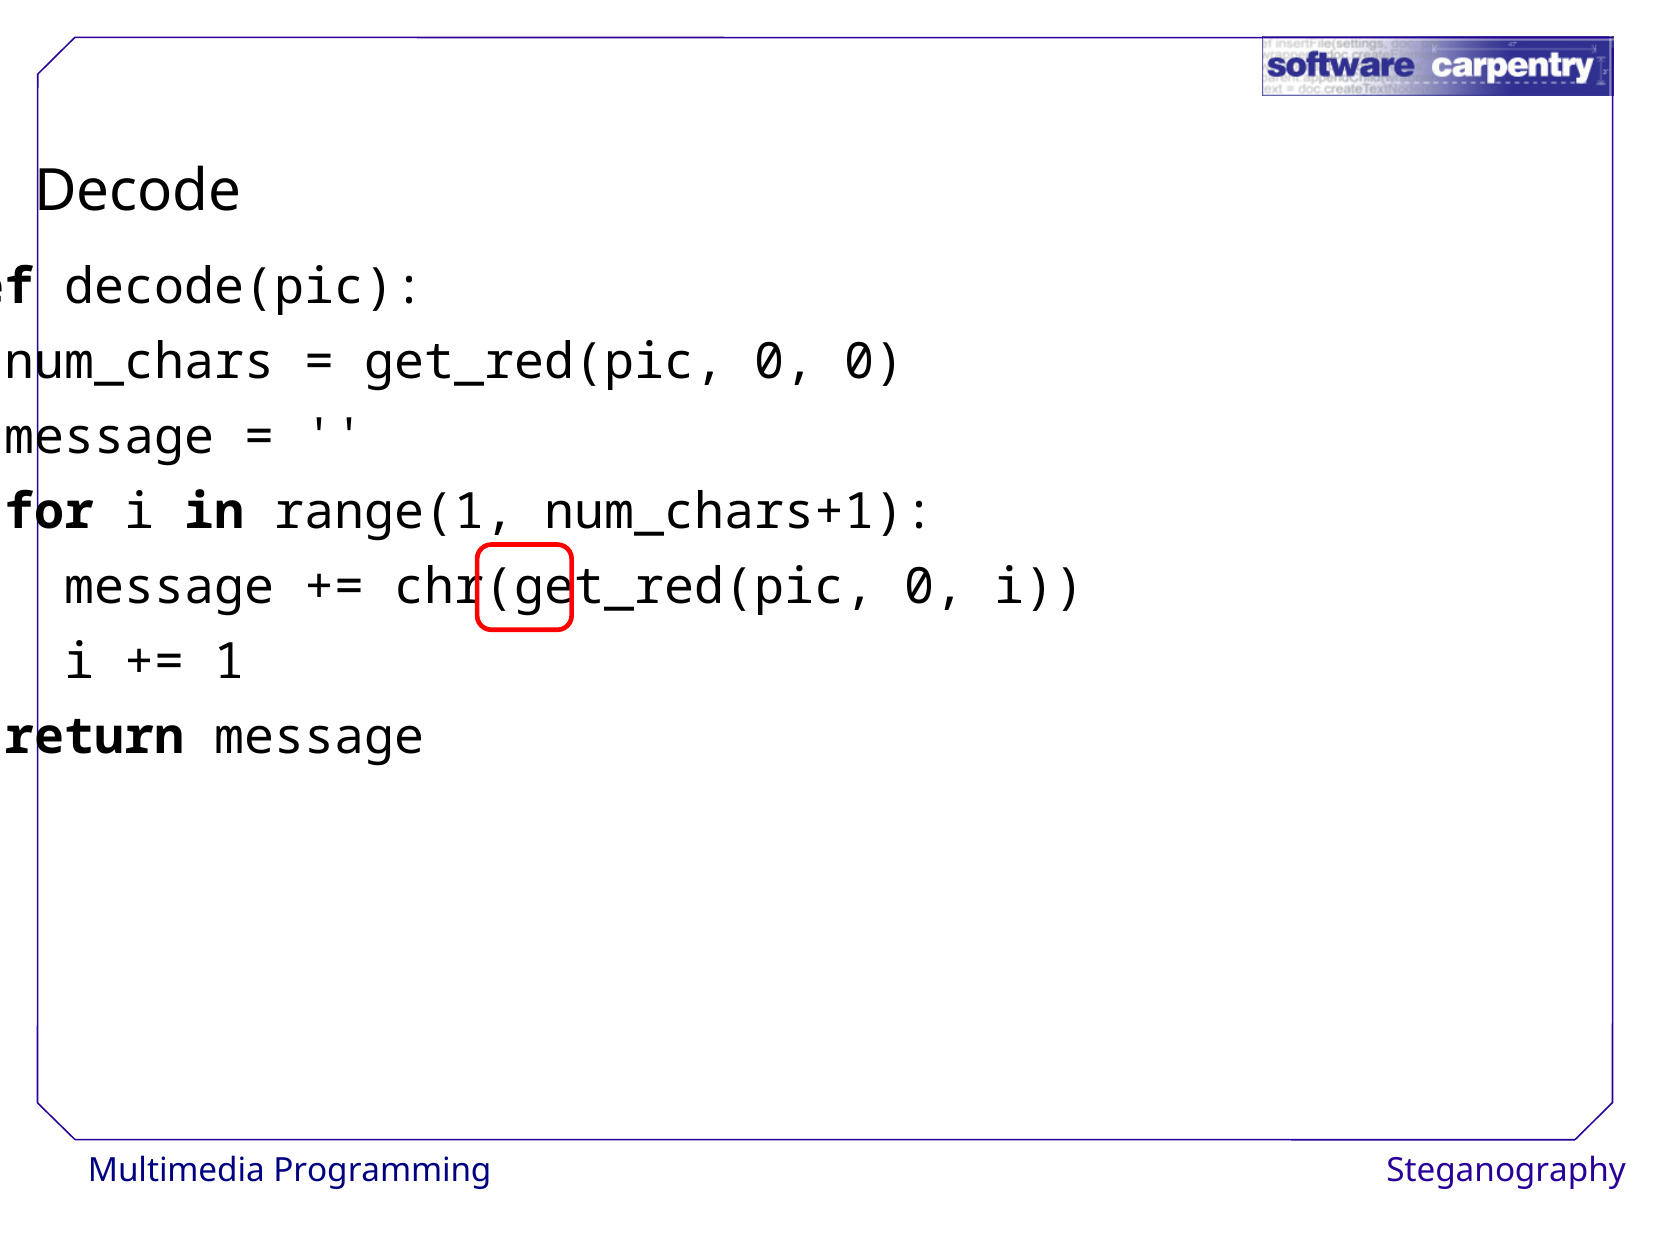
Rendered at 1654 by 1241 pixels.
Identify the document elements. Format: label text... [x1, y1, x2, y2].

text_box def decode(pic): num_chars = get_red(pic, 0, 0) message = '' for i in range(1, num_chars+1): message += chr(get_red(pic, 0, i)) i += 1 return message [0, 230, 1250, 847]
text_box Decode [19, 109, 407, 230]
picture [1262, 36, 1614, 96]
